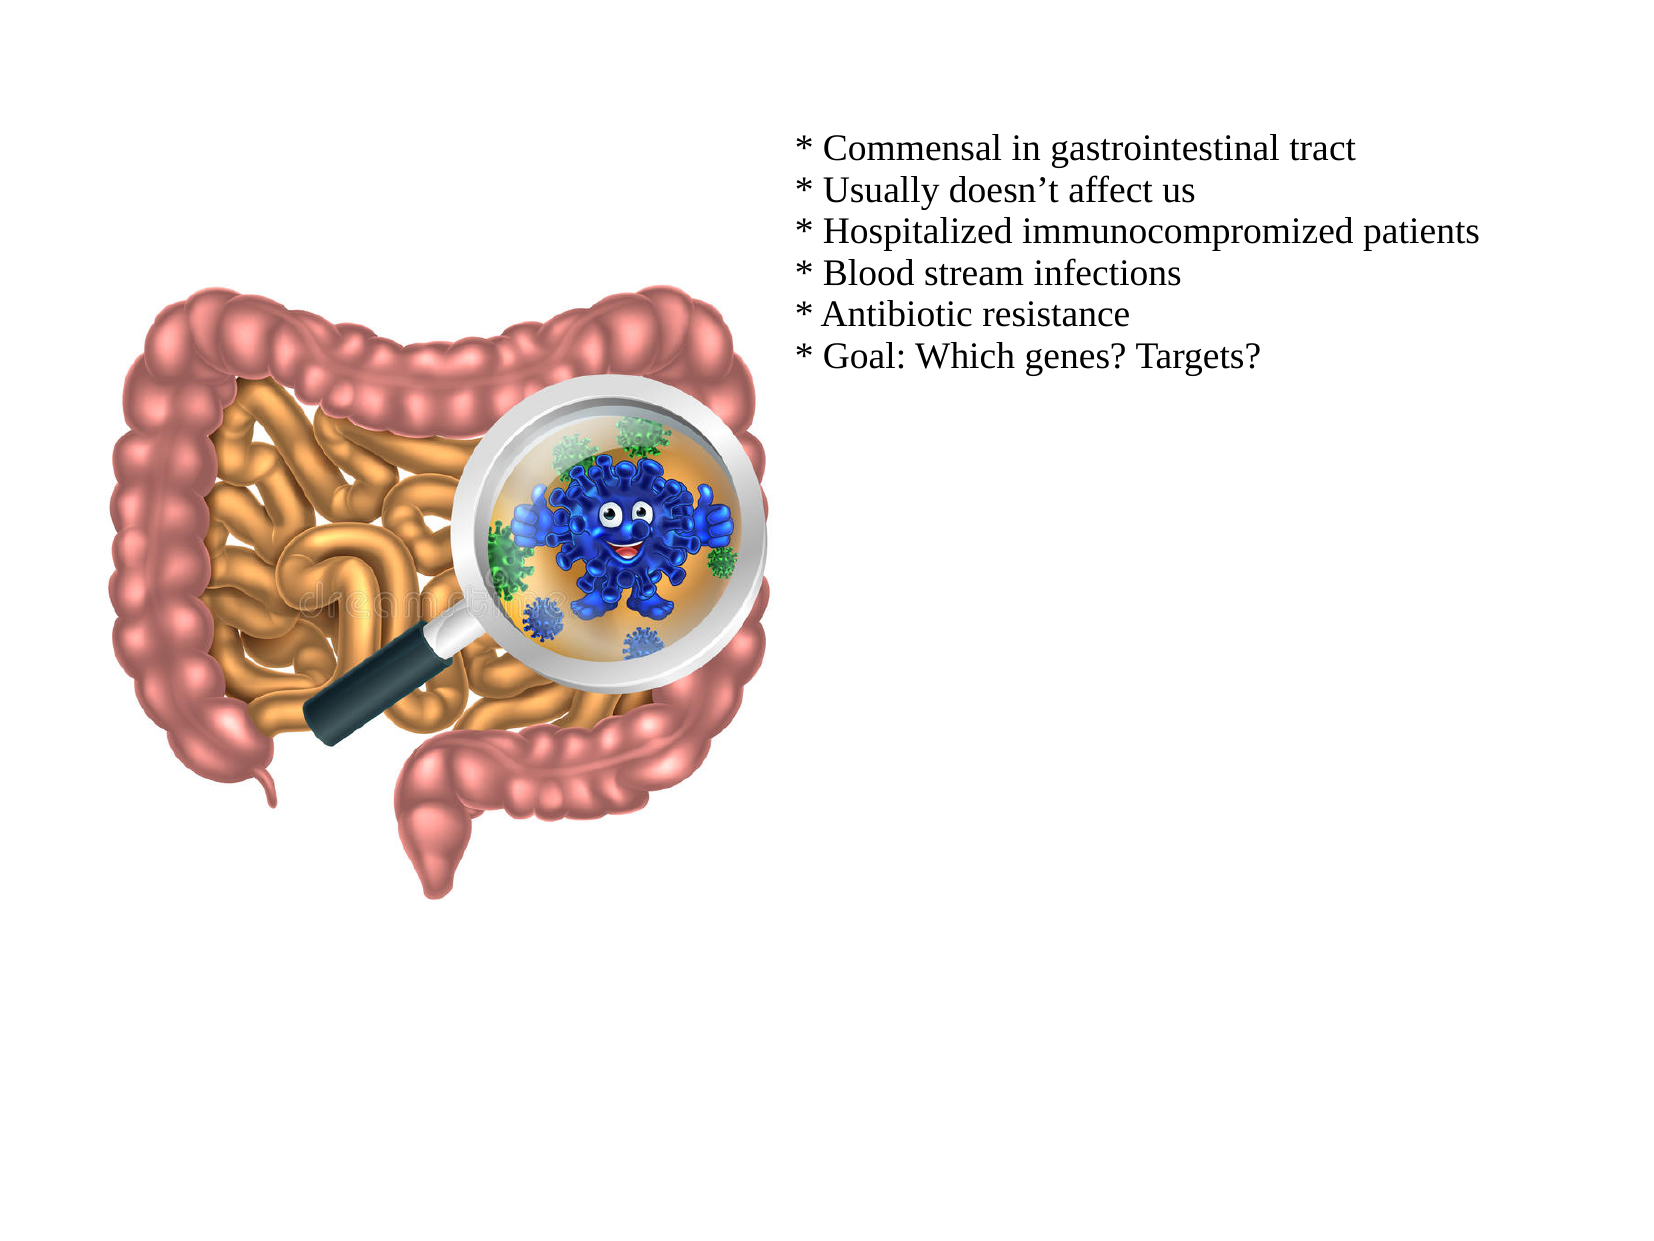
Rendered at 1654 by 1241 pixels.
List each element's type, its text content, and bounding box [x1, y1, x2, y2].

text_box * Commensal in gastrointestinal tract * Usually doesn’t affect us * Hospitalized immunocompromized patients * Blood stream infections * Antibiotic resistance * Goal: Which genes? Targets? [780, 120, 1561, 384]
picture [75, 254, 802, 930]
